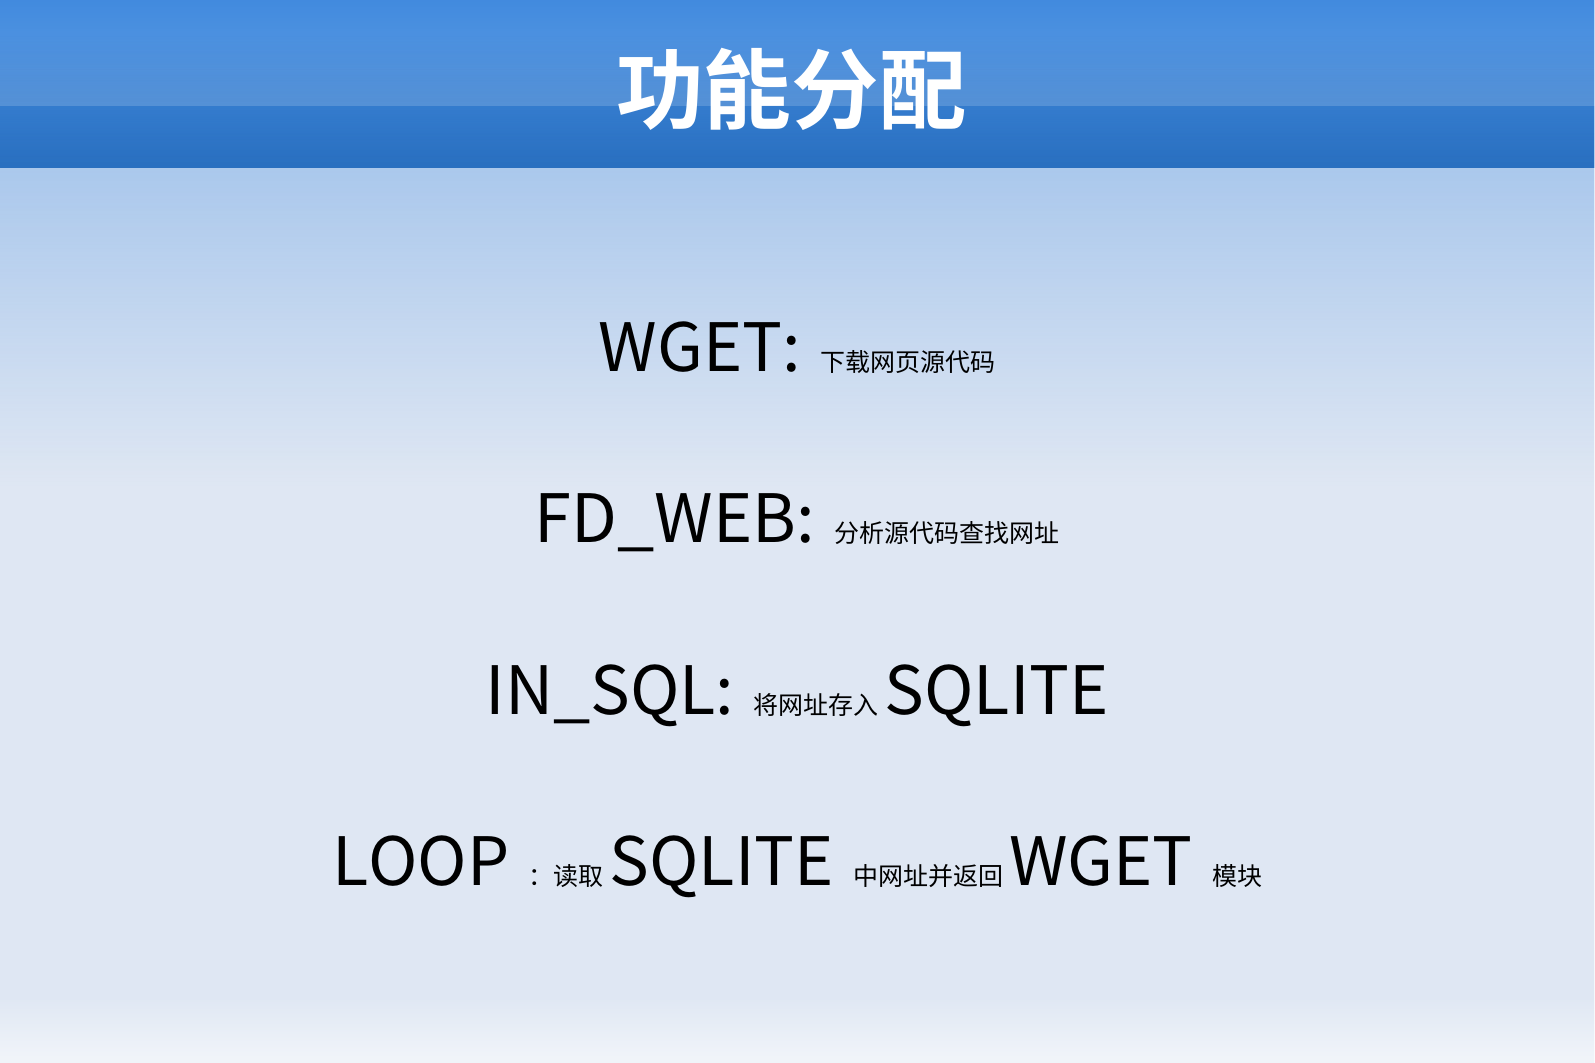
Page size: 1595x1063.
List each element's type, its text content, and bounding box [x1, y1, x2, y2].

text_box WGET:下载网页源代码 FD_WEB:分析源代码查找网址 IN_SQL:将网址存入SQLITE LOOP：读取SQLITE中网址并返回WGET模块 [79, 248, 1515, 951]
picture [0, 0, 1595, 1063]
title 功能分配 [74, 0, 1510, 178]
